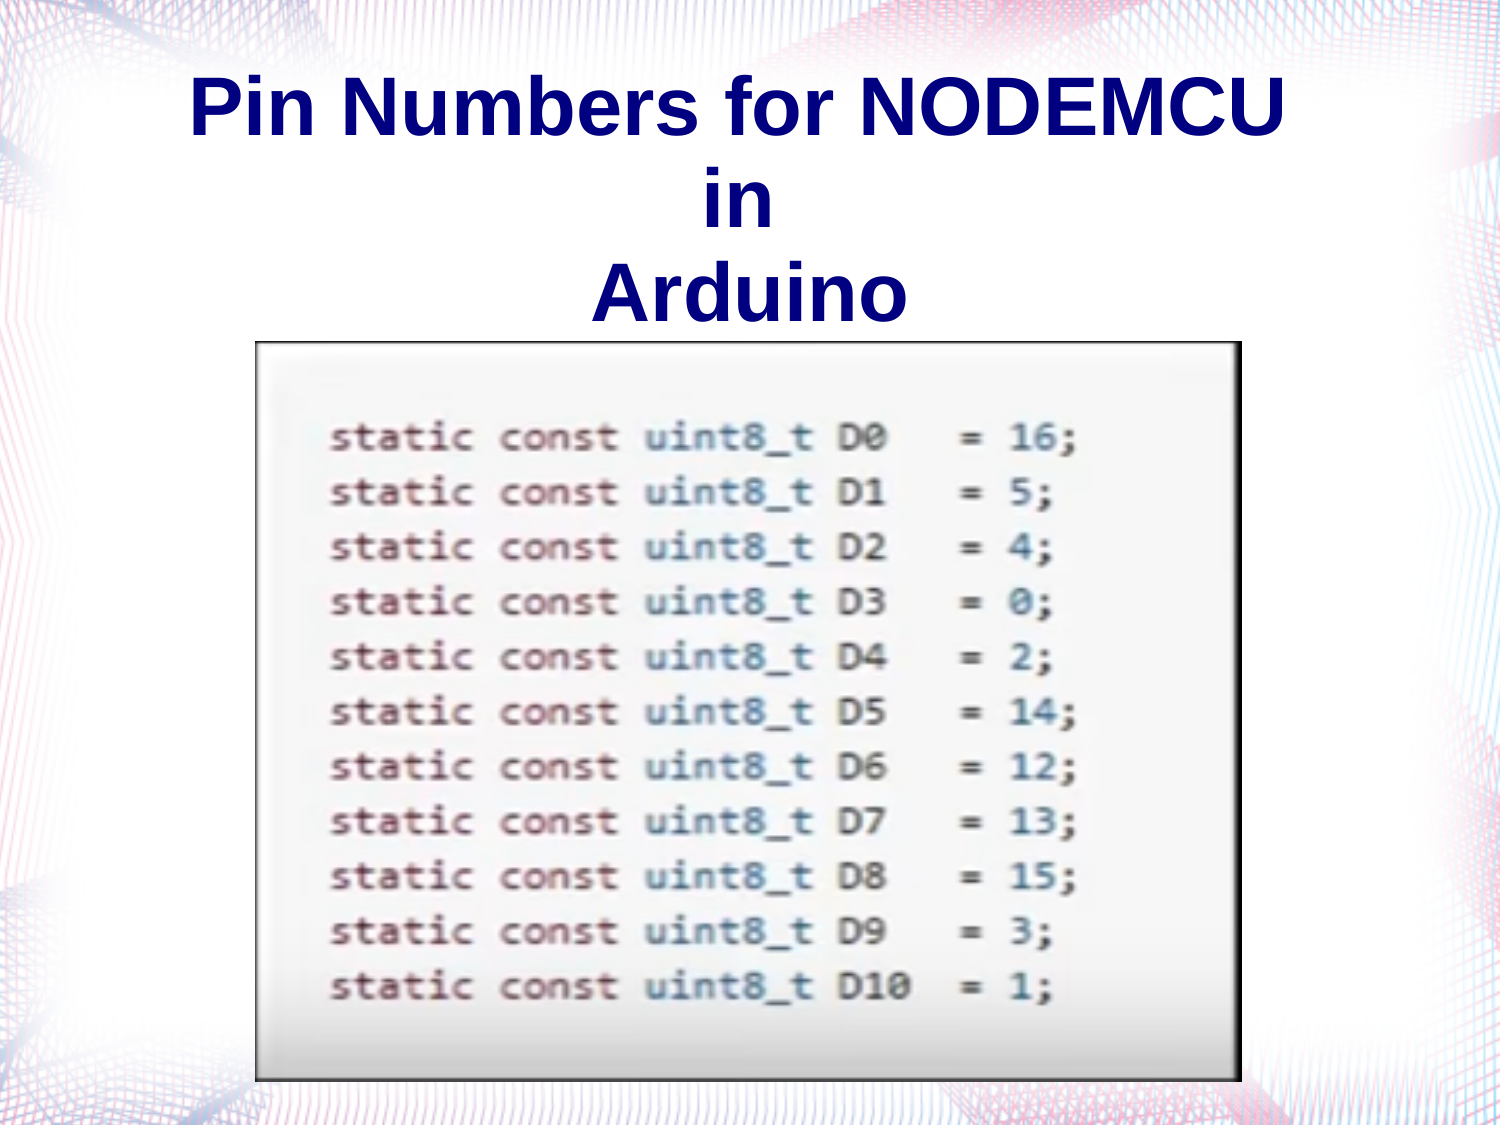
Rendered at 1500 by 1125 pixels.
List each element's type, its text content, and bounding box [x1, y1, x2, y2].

title Pin Numbers for NODEMCU in Arduino [75, 59, 1425, 339]
picture [0, 0, 1500, 1125]
